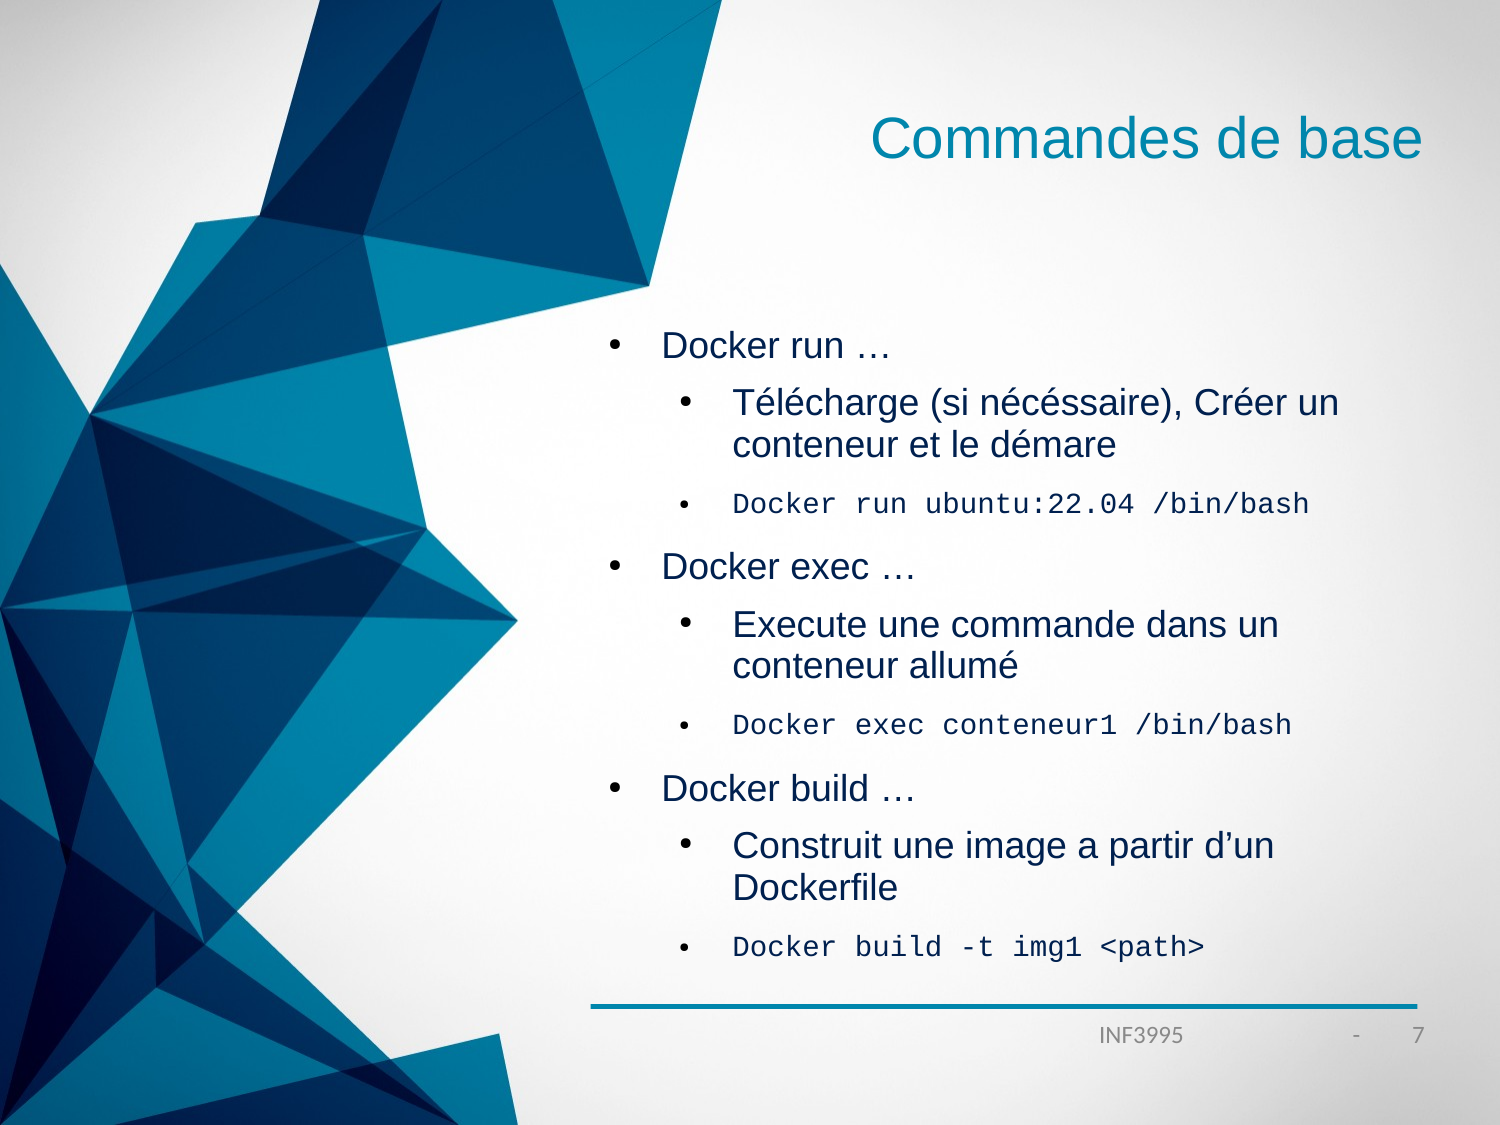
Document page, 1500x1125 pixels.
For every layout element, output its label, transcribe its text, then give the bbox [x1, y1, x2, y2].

title Commandes de base [708, 44, 1425, 233]
list Docker run … Télécharge (si nécéssaire), Créer un conteneur et le démare Docker run ubuntu:22.04 /bin/bash Docker exec … Execute une commande dans un conteneur allumé Docker exec conteneur1 /bin/bash Docker build … Construit une image a partir d’un Dockerfile Docker build -t img1 <path> [590, 324, 1425, 978]
picture [0, 0, 1500, 1125]
